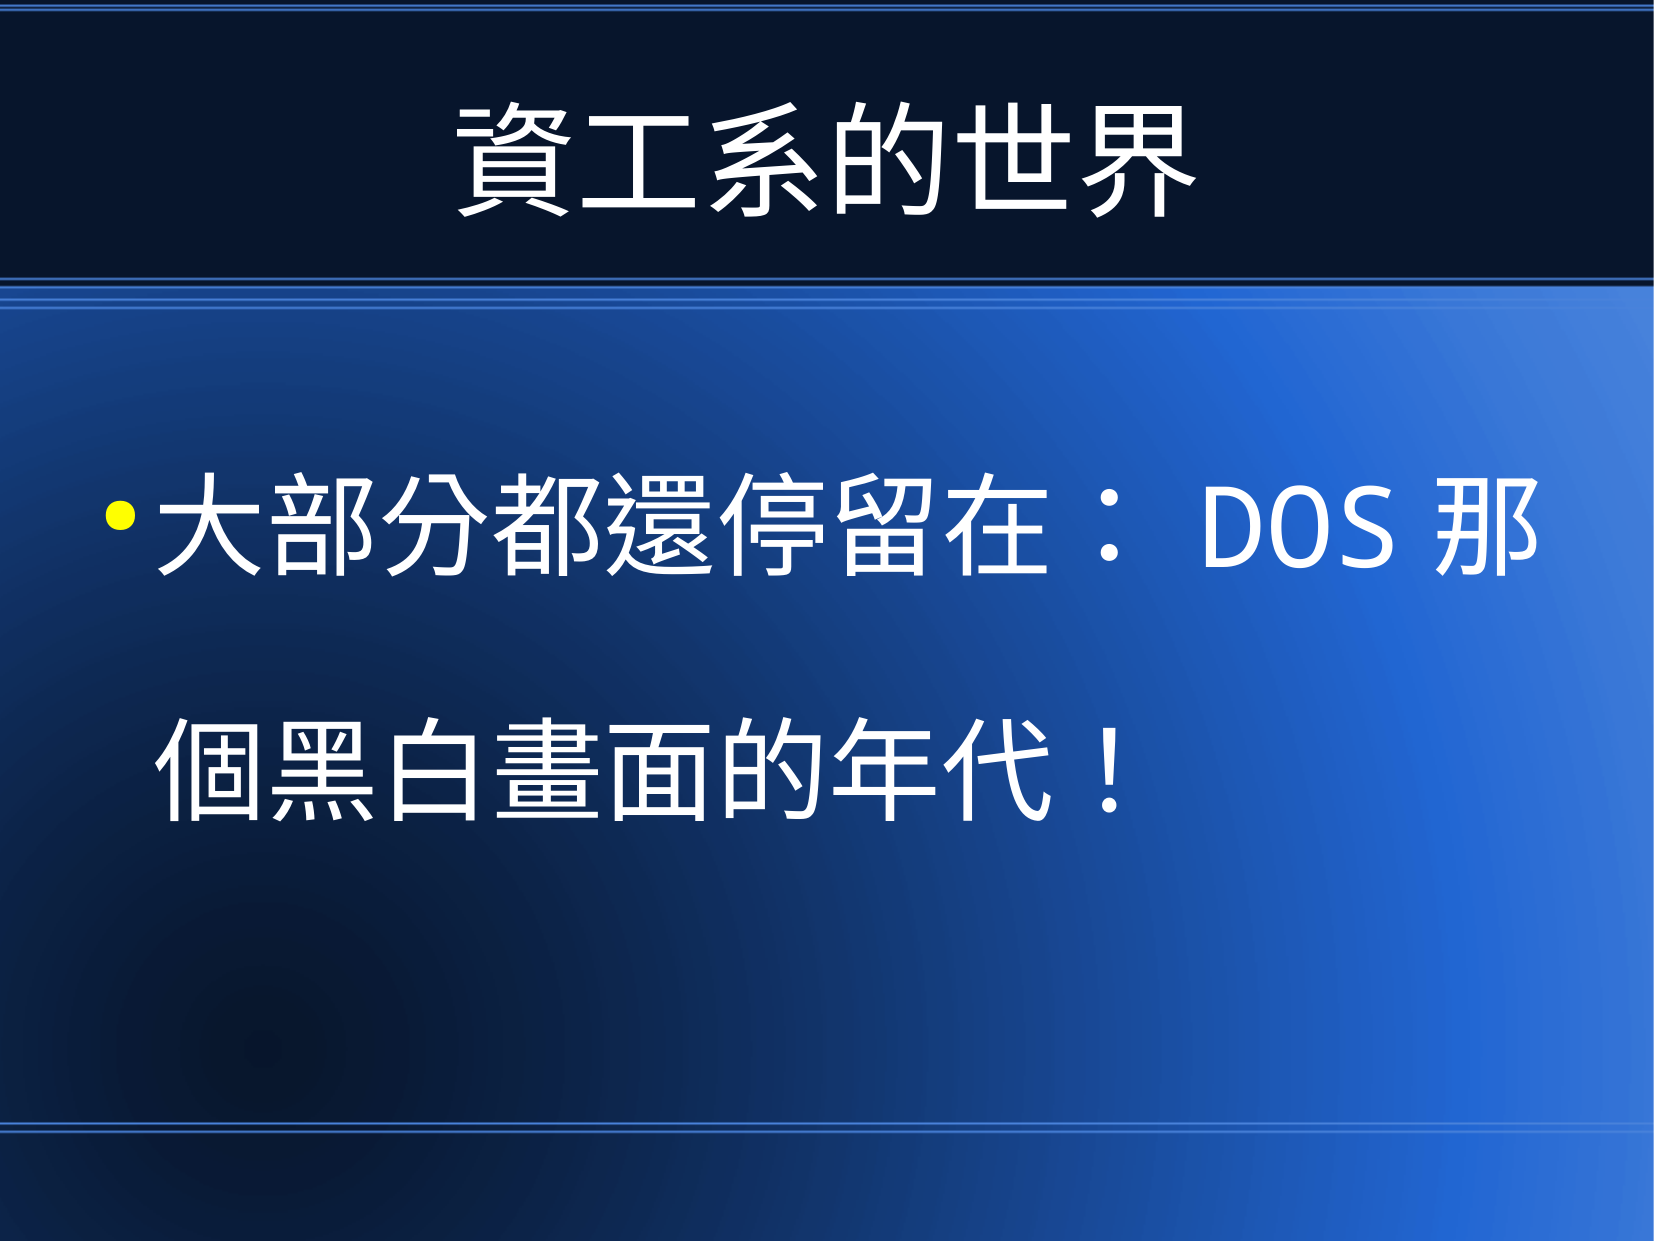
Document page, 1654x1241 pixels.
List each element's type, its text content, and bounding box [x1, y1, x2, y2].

list 大部分都還停留在：DOS那個黑白畫面的年代！ [82, 355, 1571, 1241]
title 資工系的世界 [82, 49, 1571, 257]
picture [0, 0, 1654, 1241]
